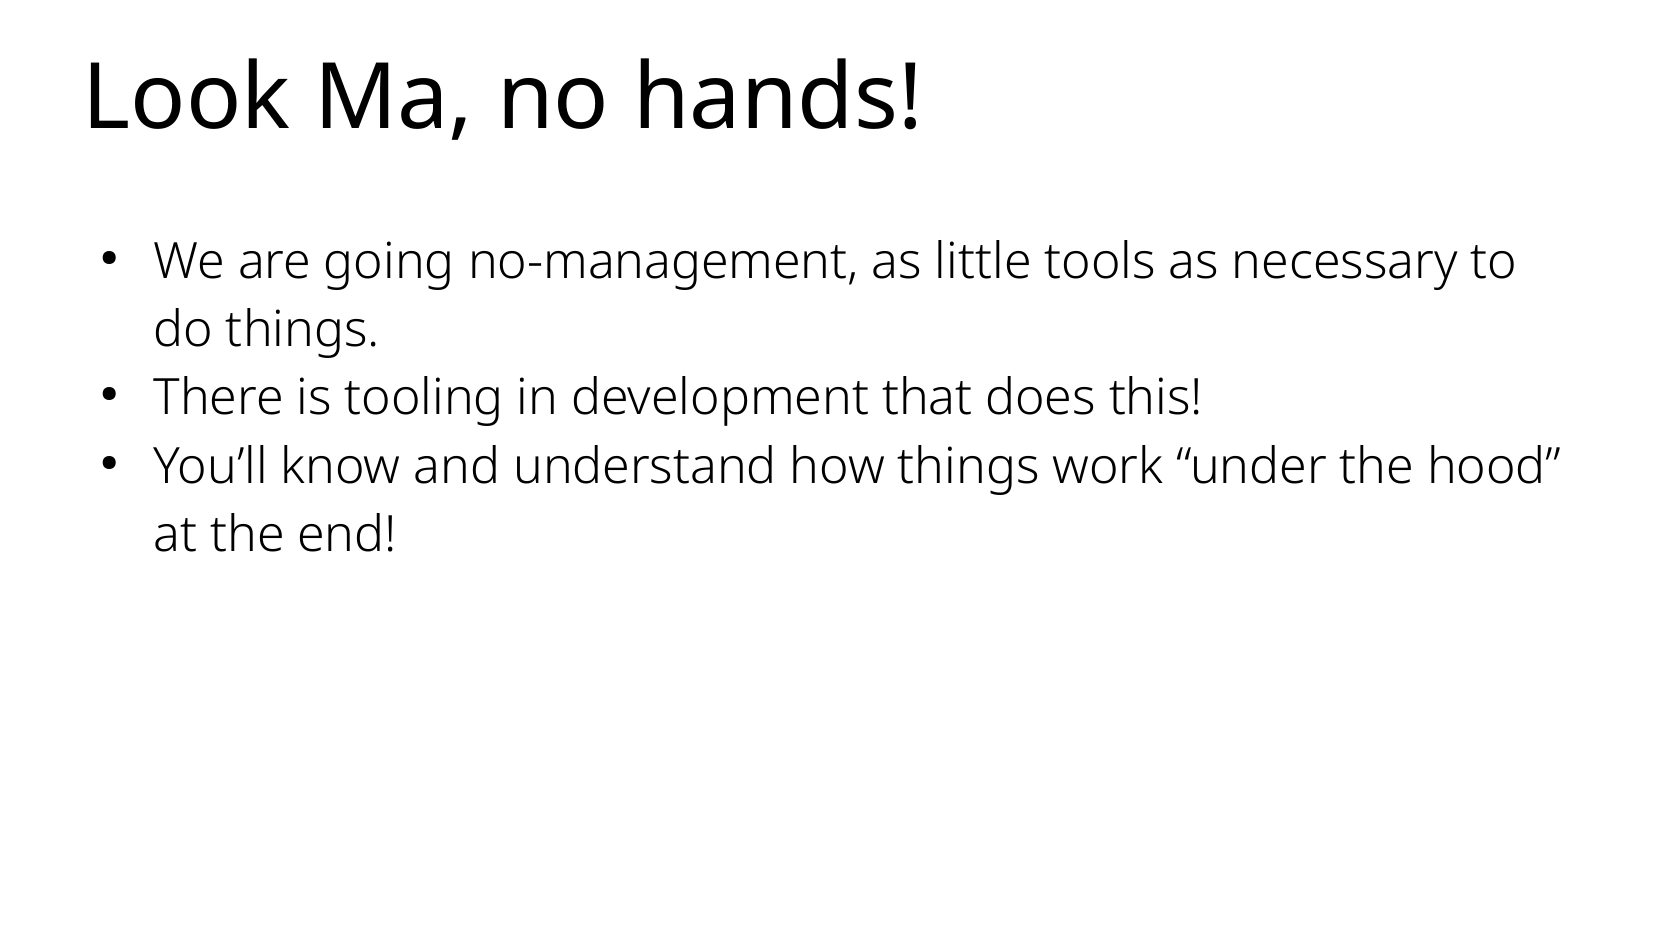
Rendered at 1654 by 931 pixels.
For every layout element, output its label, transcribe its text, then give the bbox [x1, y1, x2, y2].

title Look Ma, no hands! [82, 37, 1571, 150]
list We are going no-management, as little tools as necessary to do things. There is tooling in development that does this! You’ll know and understand how things work “under the hood” at the end! [82, 224, 1571, 825]
